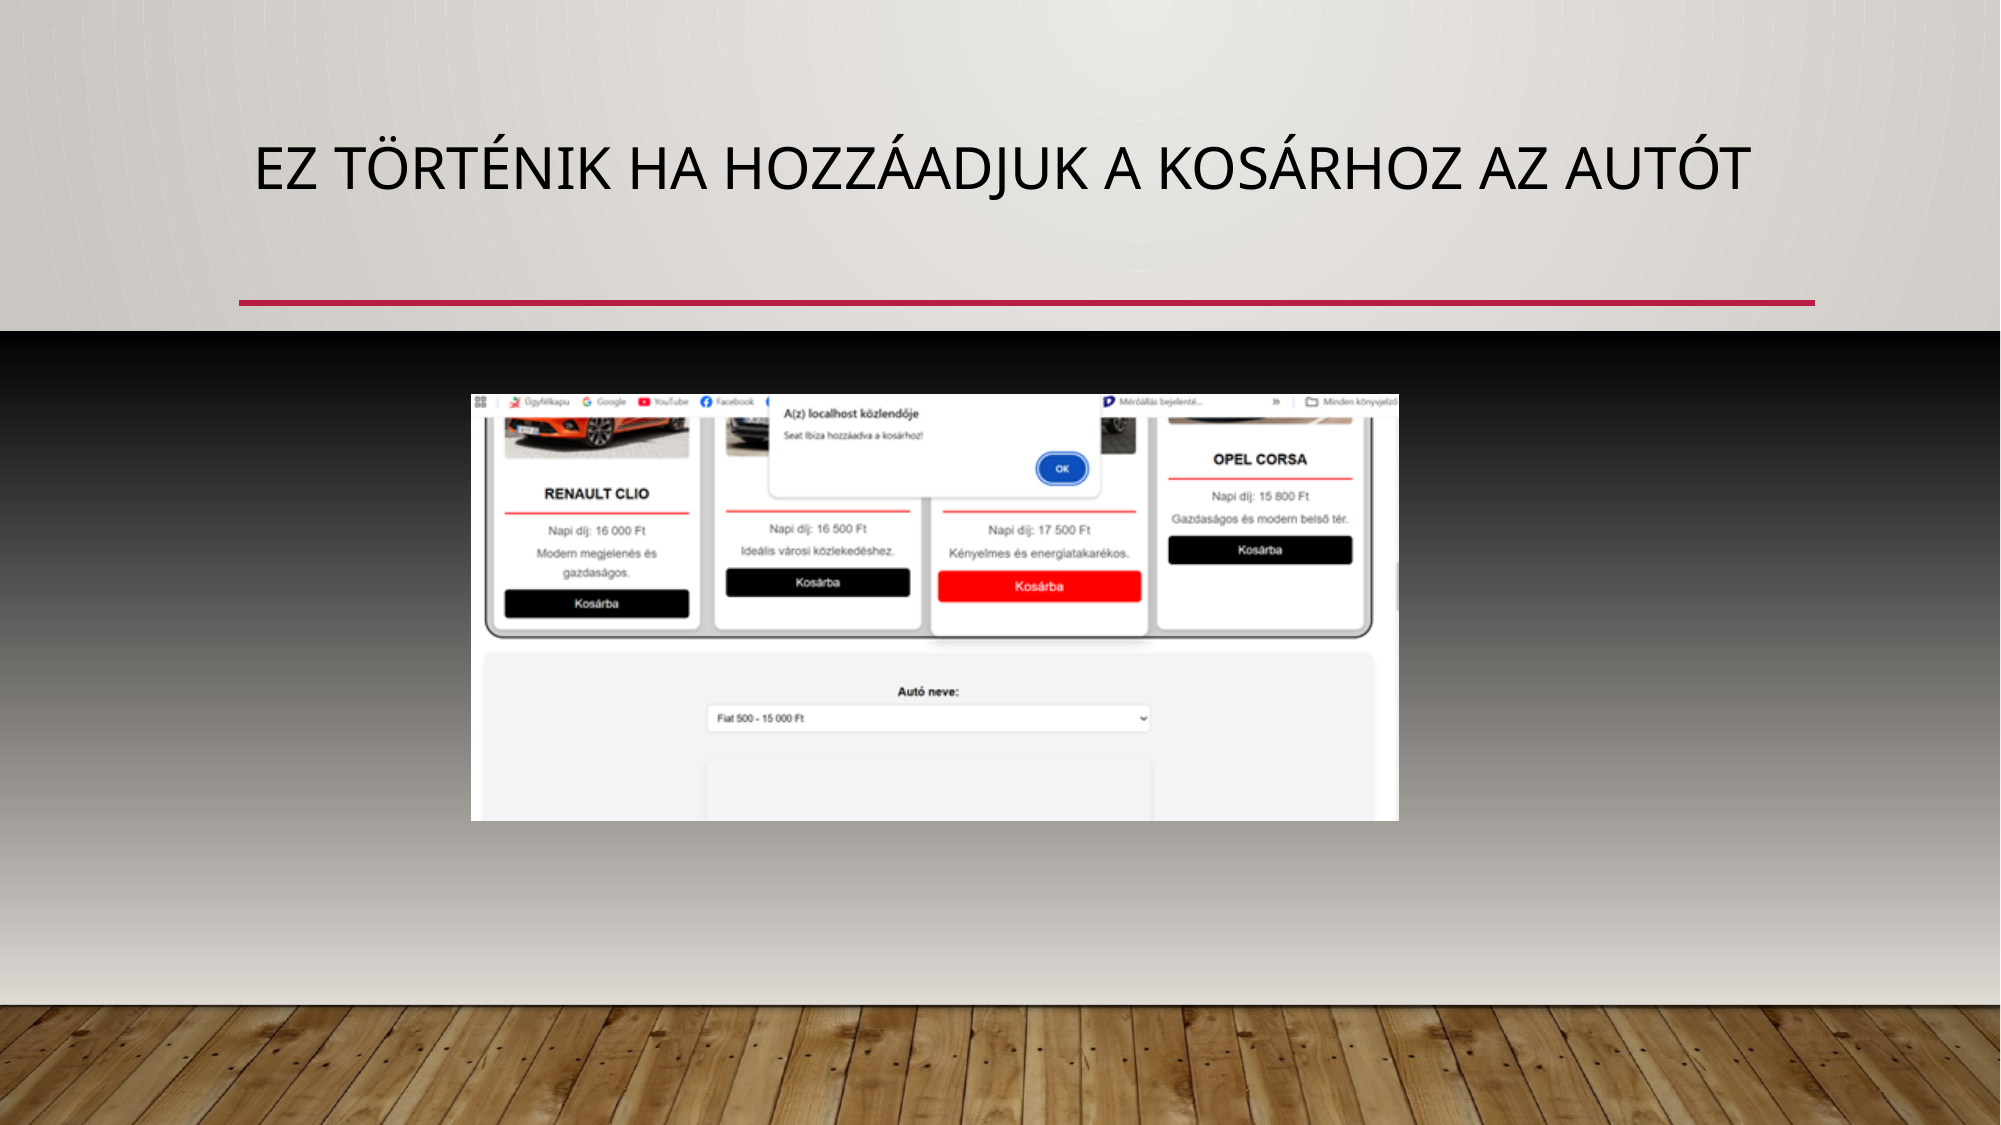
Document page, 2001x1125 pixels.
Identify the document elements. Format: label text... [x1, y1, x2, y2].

title Ez történik ha hozzáadjuk a kosárhoz az autót [238, 131, 1814, 305]
picture [471, 394, 1399, 821]
